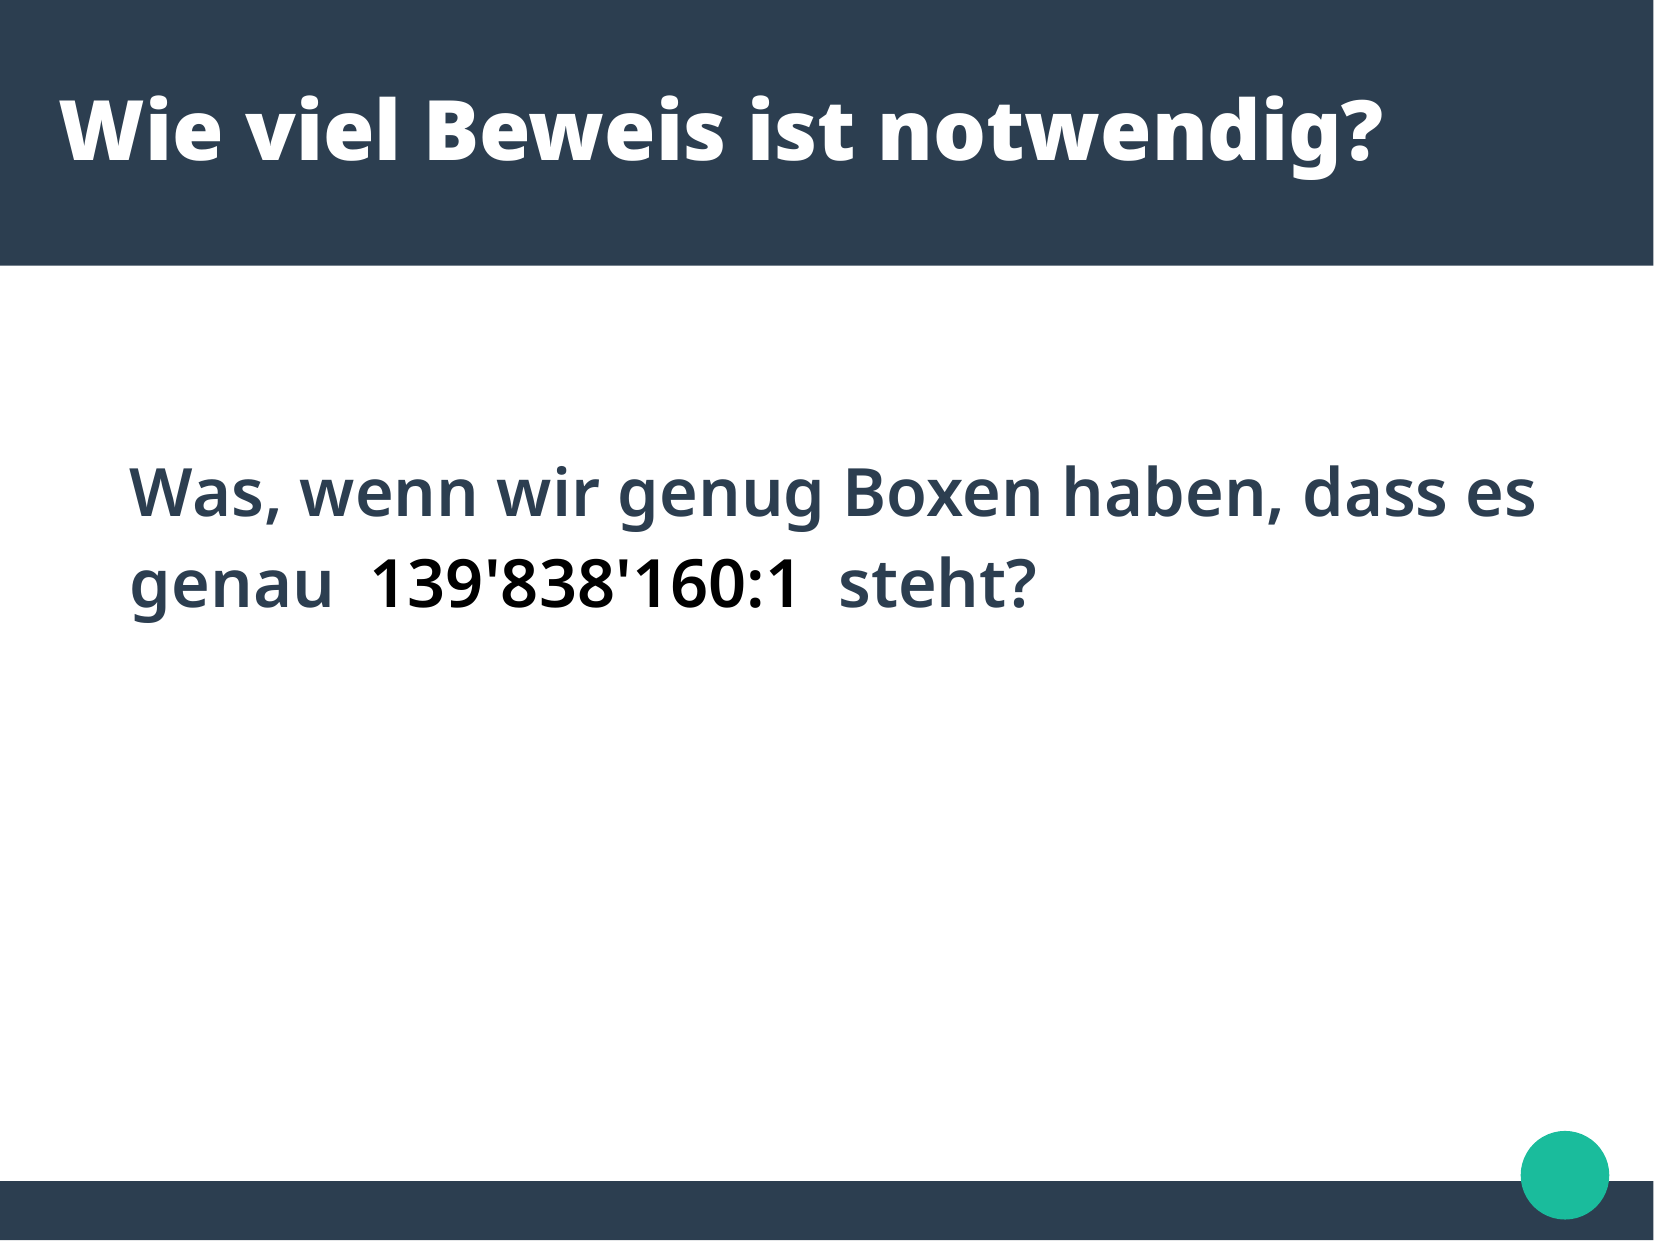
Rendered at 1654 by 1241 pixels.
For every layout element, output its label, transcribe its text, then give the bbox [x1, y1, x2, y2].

list Was, wenn wir genug Boxen haben, dass es genau 139'838'160:1 steht? [59, 324, 1595, 1152]
title Wie viel Beweis ist notwendig? [59, 49, 1595, 207]
